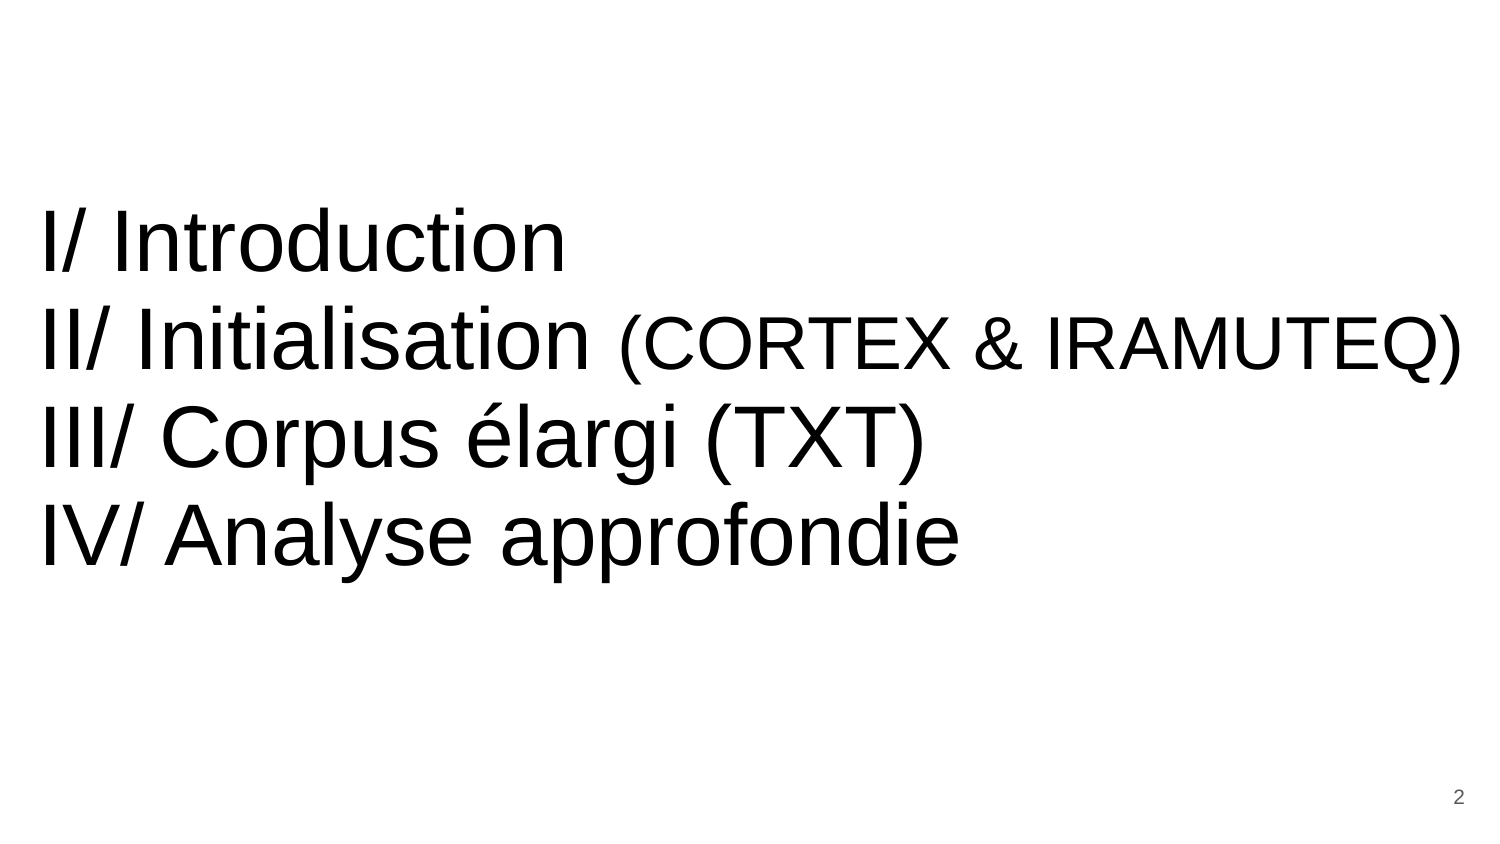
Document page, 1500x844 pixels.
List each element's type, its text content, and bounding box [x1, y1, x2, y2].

title I/ Introduction II/ Initialisation (CORTEX & IRAMUTEQ) III/ Corpus élargi (TXT) IV/ Analyse approfondie [23, 52, 1486, 724]
slide_number <number> [1389, 764, 1480, 830]
